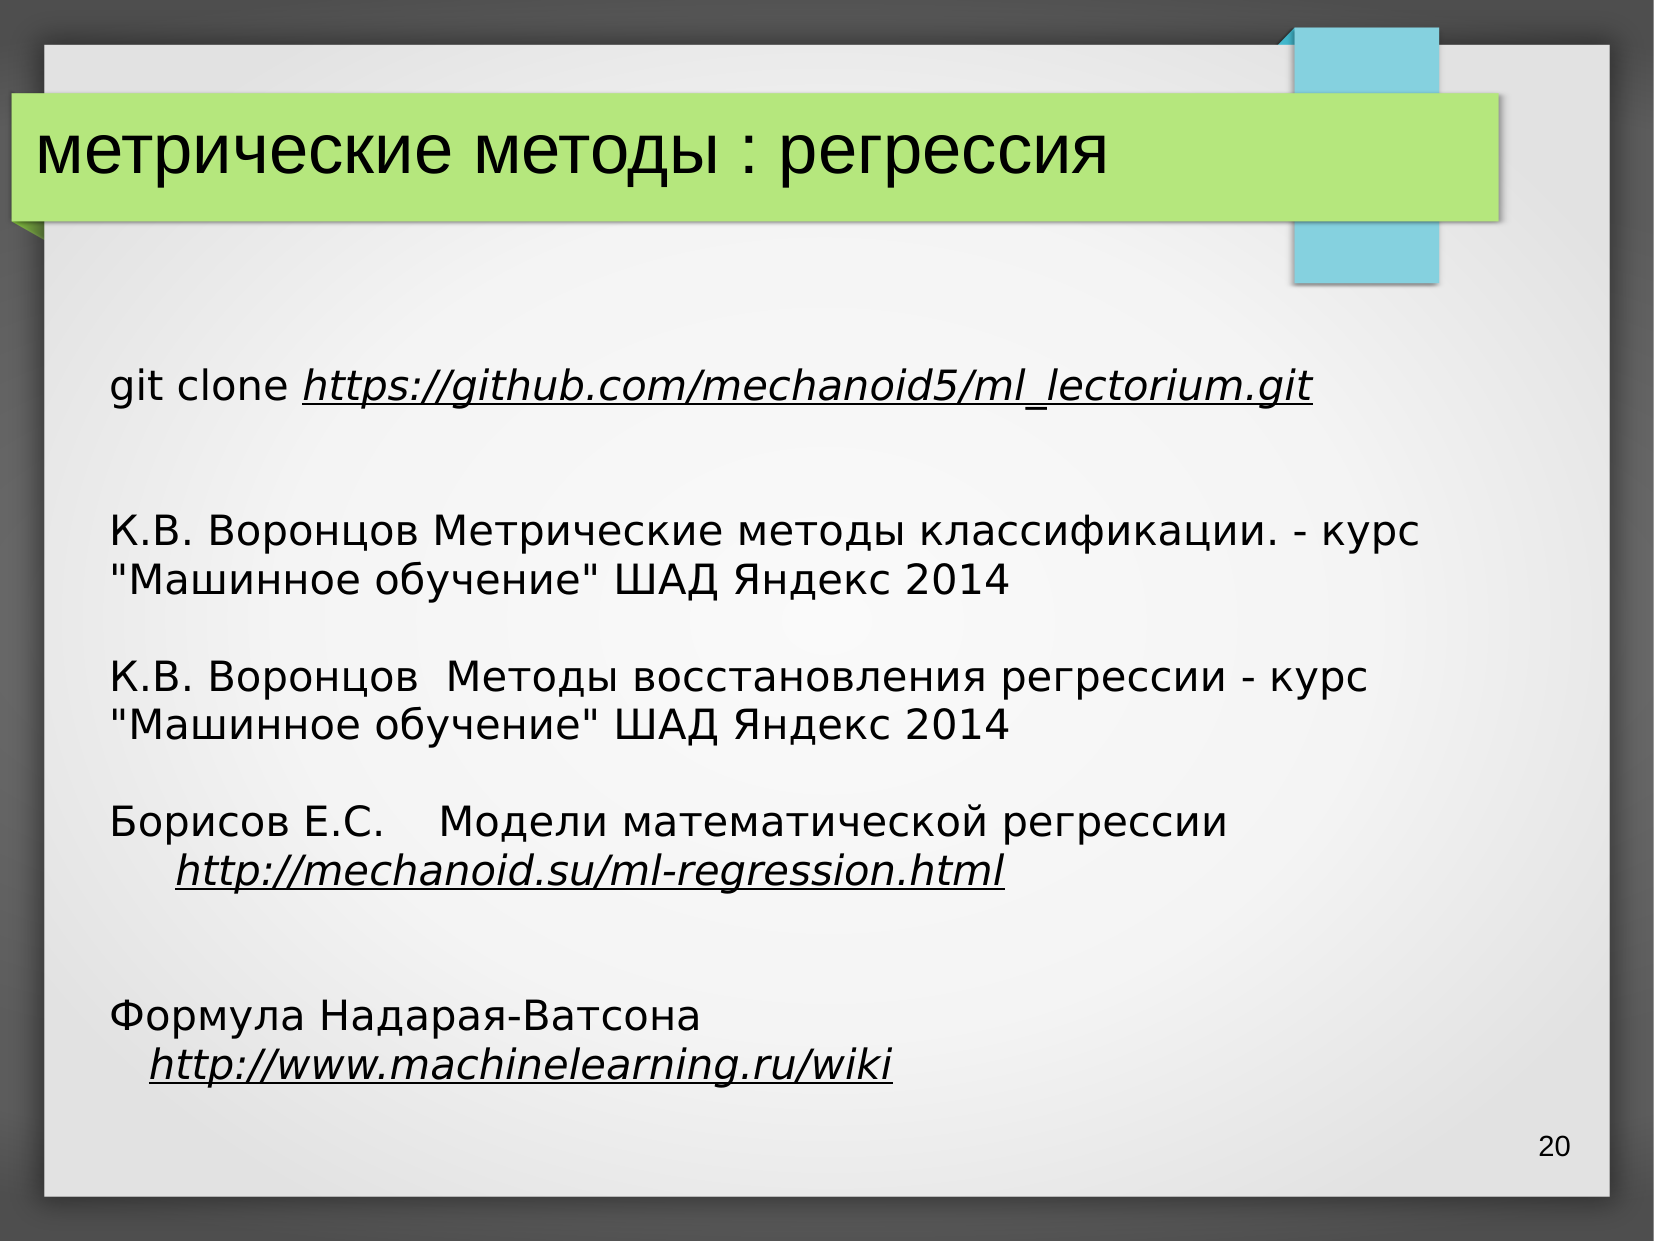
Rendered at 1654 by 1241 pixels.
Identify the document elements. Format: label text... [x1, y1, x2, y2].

title метрические методы : регрессия [35, 108, 1170, 190]
picture [0, 0, 1654, 1241]
text_box git clone https://github.com/mechanoid5/ml_lectorium.git К.В. Воронцов Метрические методы классификации. - курс "Машинное обучение" ШАД Яндекс 2014 К.В. Воронцов Методы восстановления регрессии - курс "Машинное обучение" ШАД Яндекс 2014 Борисов Е.С. Модели математической регрессии http://mechanoid.su/ml-regression.html Формула Надарая-Ватсона http://www.machinelearning.ru/wiki [94, 354, 1524, 1181]
